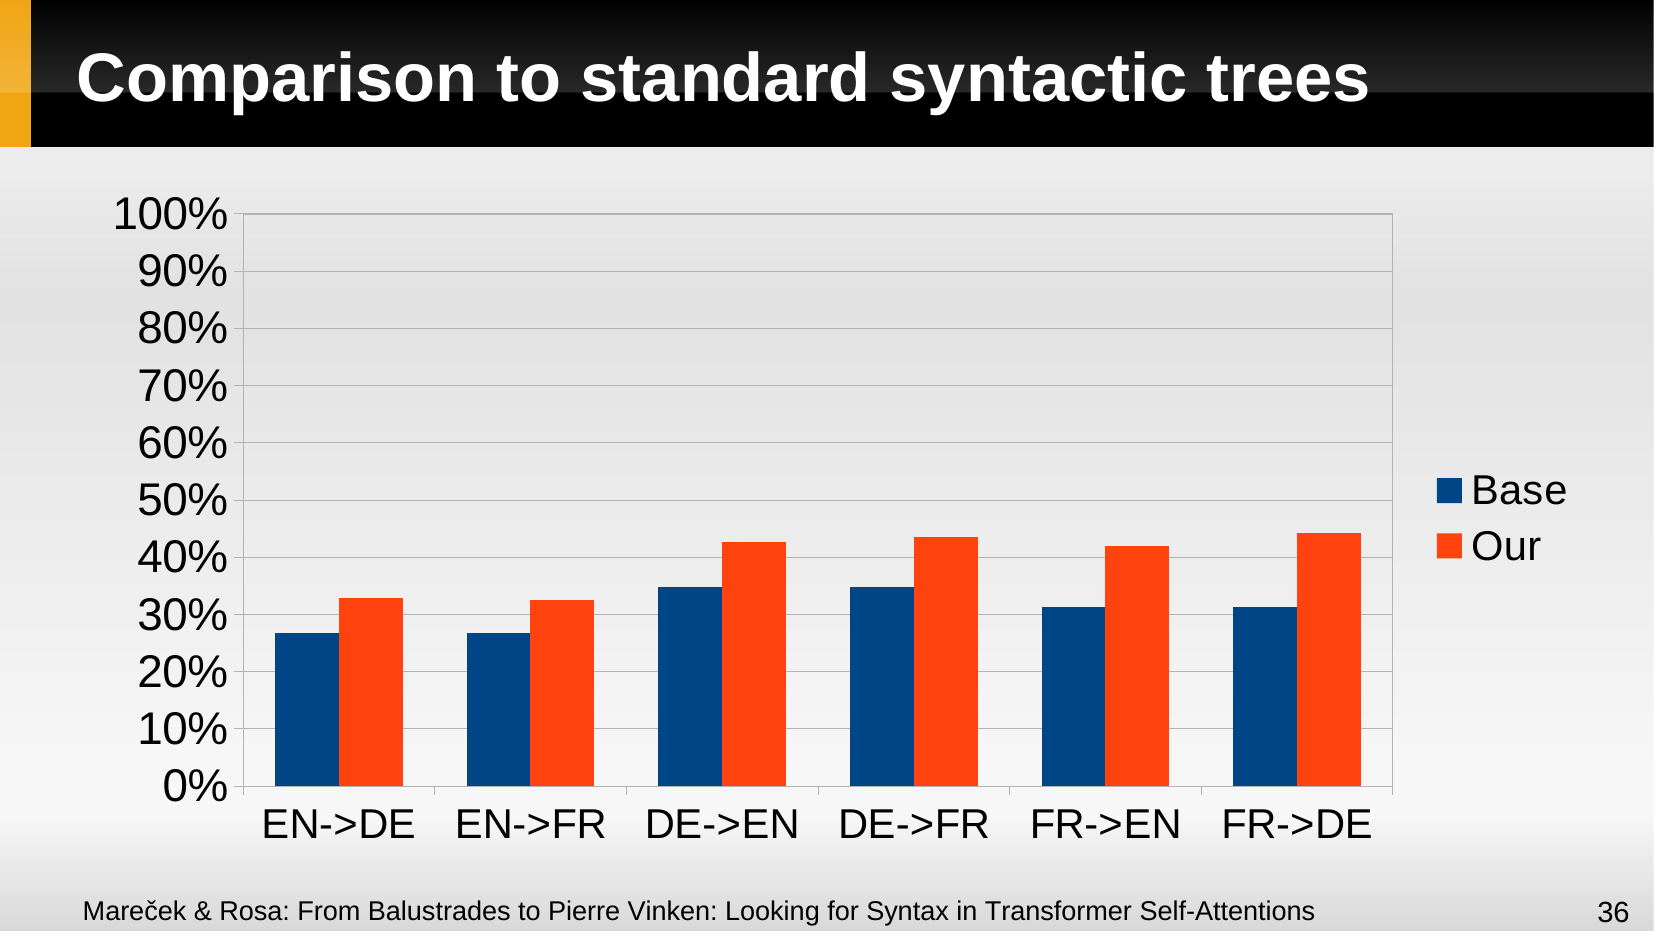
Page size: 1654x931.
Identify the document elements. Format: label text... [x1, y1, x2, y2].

picture [0, 0, 1654, 931]
title Comparison to standard syntactic trees [76, 0, 1625, 156]
chart [82, 175, 1595, 862]
